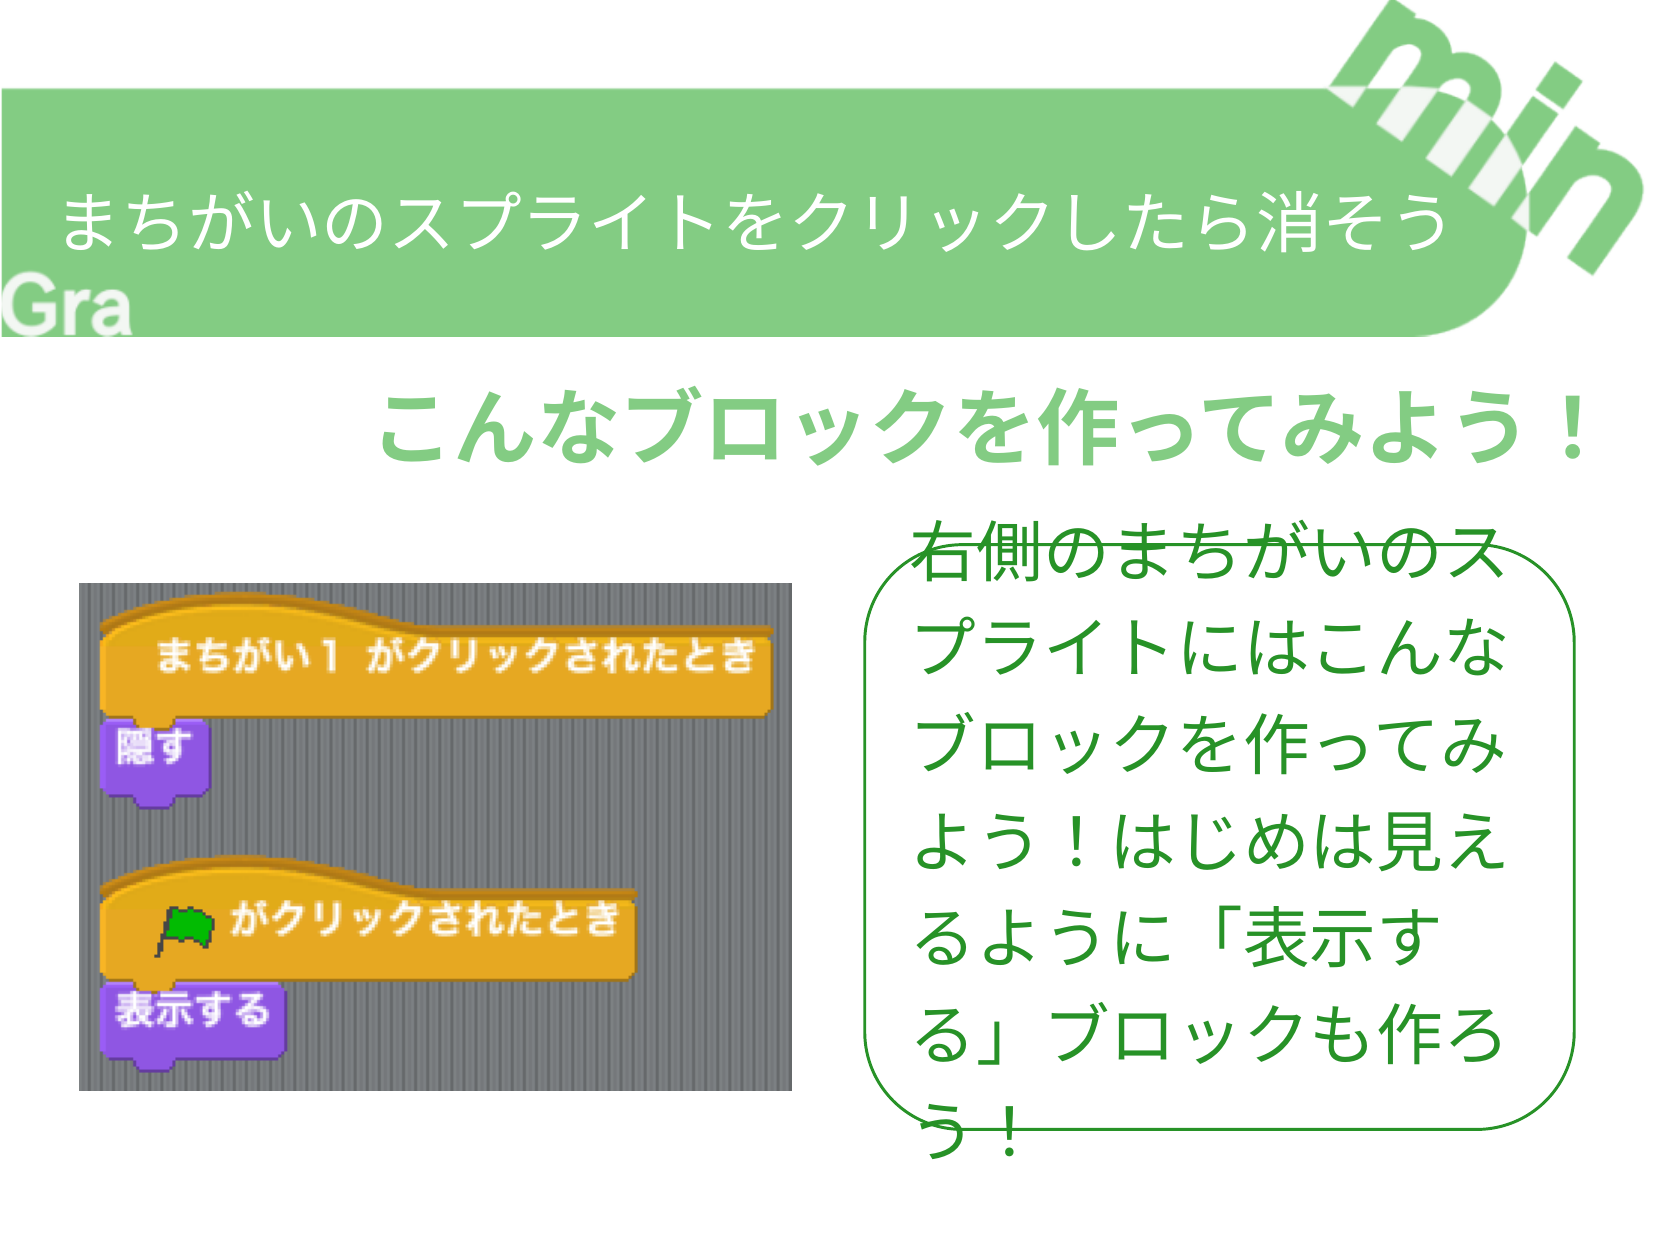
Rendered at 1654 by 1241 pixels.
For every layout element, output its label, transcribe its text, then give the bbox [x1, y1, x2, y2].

picture [79, 583, 792, 1091]
text_box 右側のまちがいのスプライトにはこんなブロックを作ってみよう！はじめは見えるように「表示する」ブロックも作ろう！ [864, 544, 1575, 1130]
picture [1, 0, 1654, 337]
text_box こんなブロックを作ってみよう！ [35, 354, 1630, 494]
title まちがいのスプライトをクリックしたら消そう [11, 113, 1501, 324]
